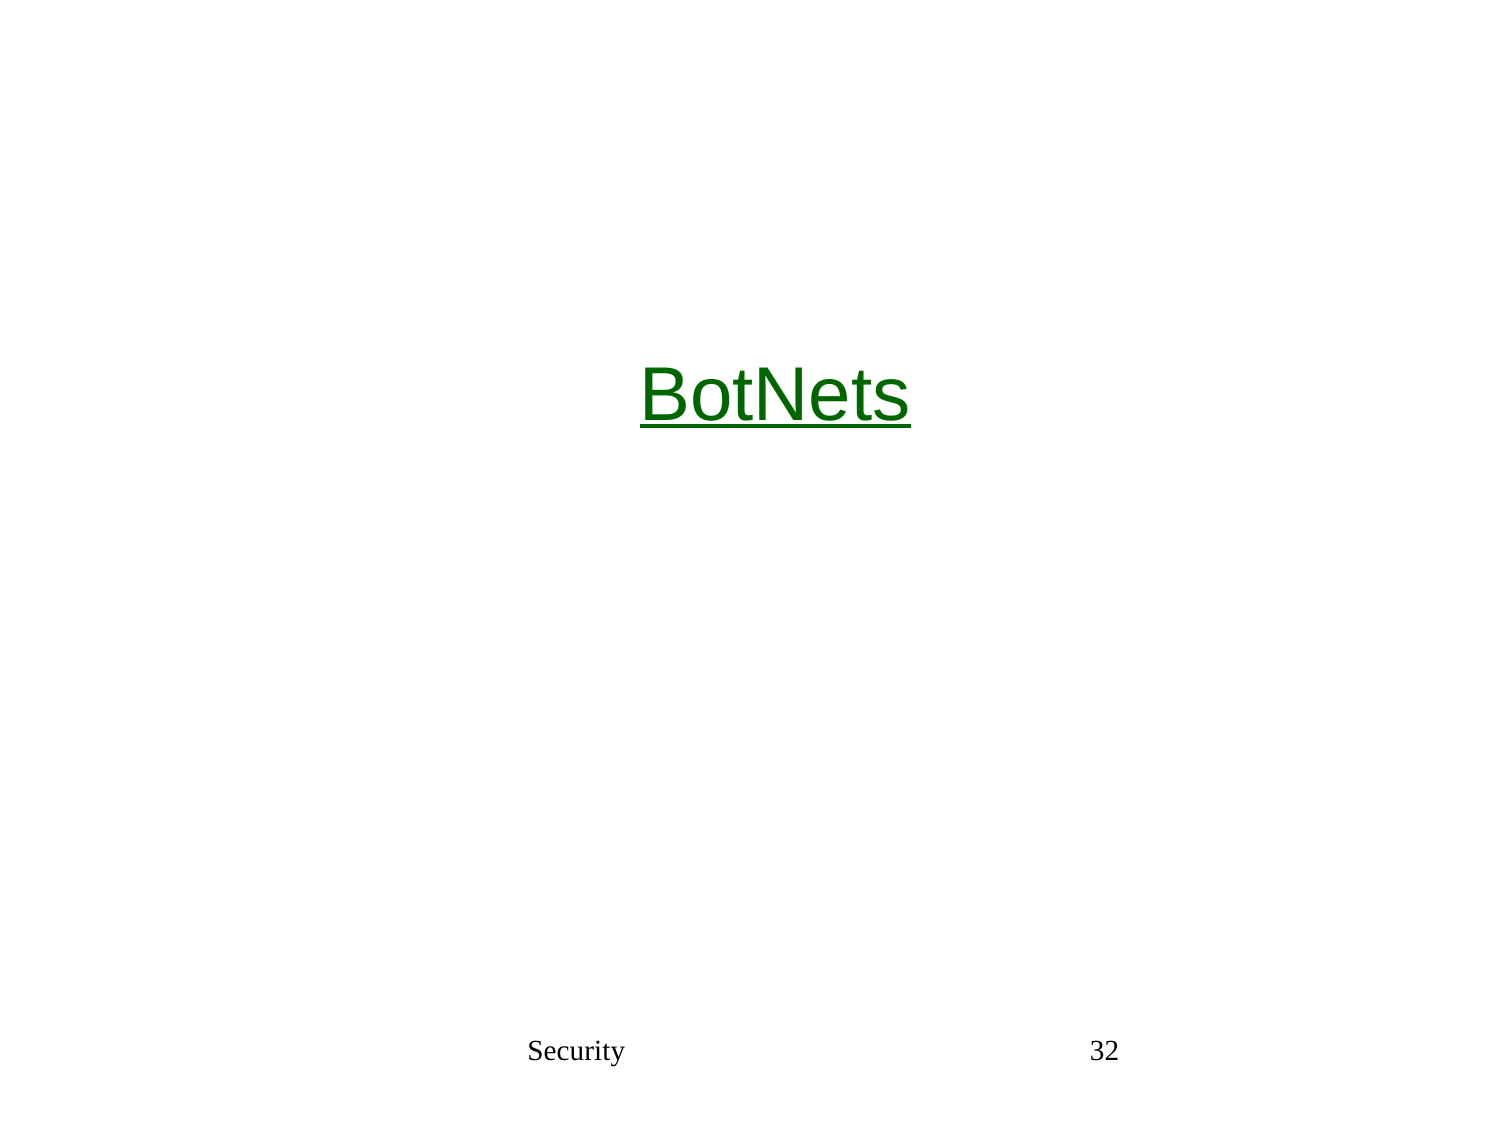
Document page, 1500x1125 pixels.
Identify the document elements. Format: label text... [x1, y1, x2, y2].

slide_number <number> [1074, 1024, 1425, 1100]
footer Security [512, 1024, 988, 1100]
title BotNets [150, 299, 1401, 488]
